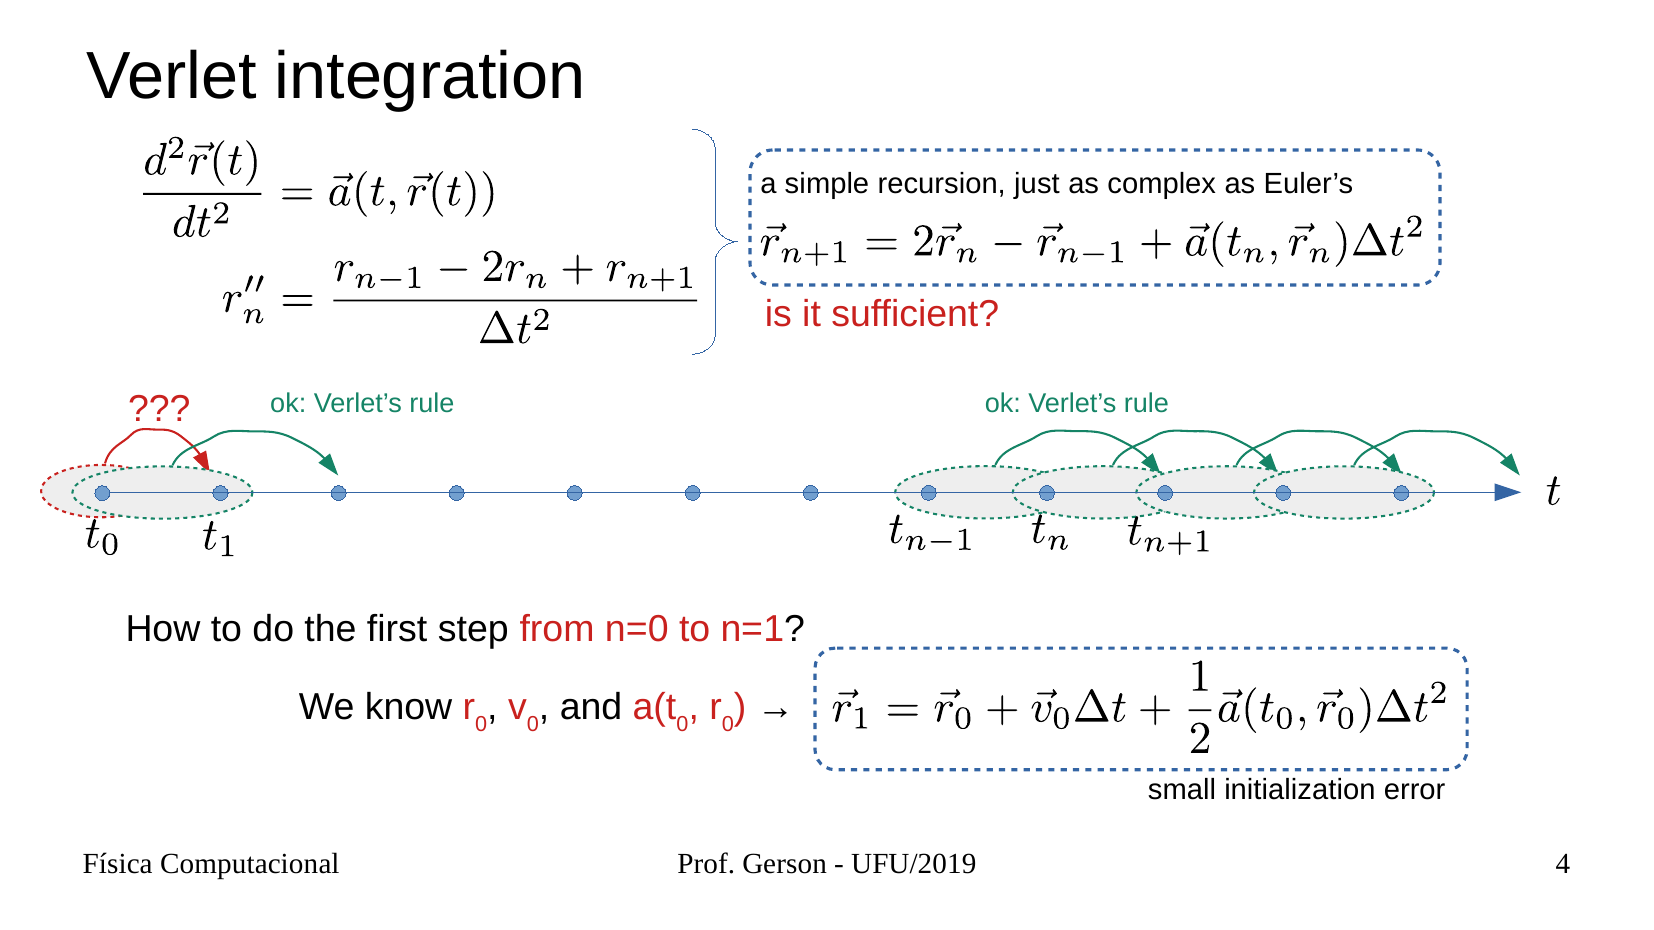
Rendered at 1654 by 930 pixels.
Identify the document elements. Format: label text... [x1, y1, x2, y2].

text_box How to do the first step from n=0 to n=1? We know r0, v0, and a(t0, r0) → [110, 600, 820, 744]
text_box [685, 485, 700, 492]
picture [1124, 514, 1211, 557]
text_box [331, 485, 346, 492]
picture [756, 213, 1424, 269]
text_box [41, 464, 253, 519]
text_box [803, 485, 819, 492]
text_box a simple recursion, just as complex as Euler’s [745, 159, 1365, 207]
text_box [449, 485, 464, 492]
picture [1543, 474, 1563, 507]
text_box ??? [113, 379, 206, 437]
picture [221, 250, 698, 344]
picture [1030, 514, 1068, 550]
picture [141, 134, 496, 239]
text_box Verlet integration [71, 31, 1121, 121]
picture [84, 519, 118, 556]
text_box [449, 493, 465, 501]
text_box [567, 485, 582, 492]
text_box [895, 493, 1434, 519]
text_box [685, 493, 701, 501]
text_box is it sufficient? [750, 284, 1014, 342]
text_box [331, 493, 347, 501]
picture [888, 514, 971, 551]
text_box ok: Verlet’s rule [255, 380, 470, 427]
text_box [567, 493, 583, 501]
text_box ok: Verlet’s rule [970, 380, 1184, 426]
text_box [895, 466, 1434, 492]
picture [200, 519, 236, 558]
text_box small initialization error [1133, 765, 1460, 813]
picture [828, 658, 1448, 755]
text_box [803, 493, 819, 501]
